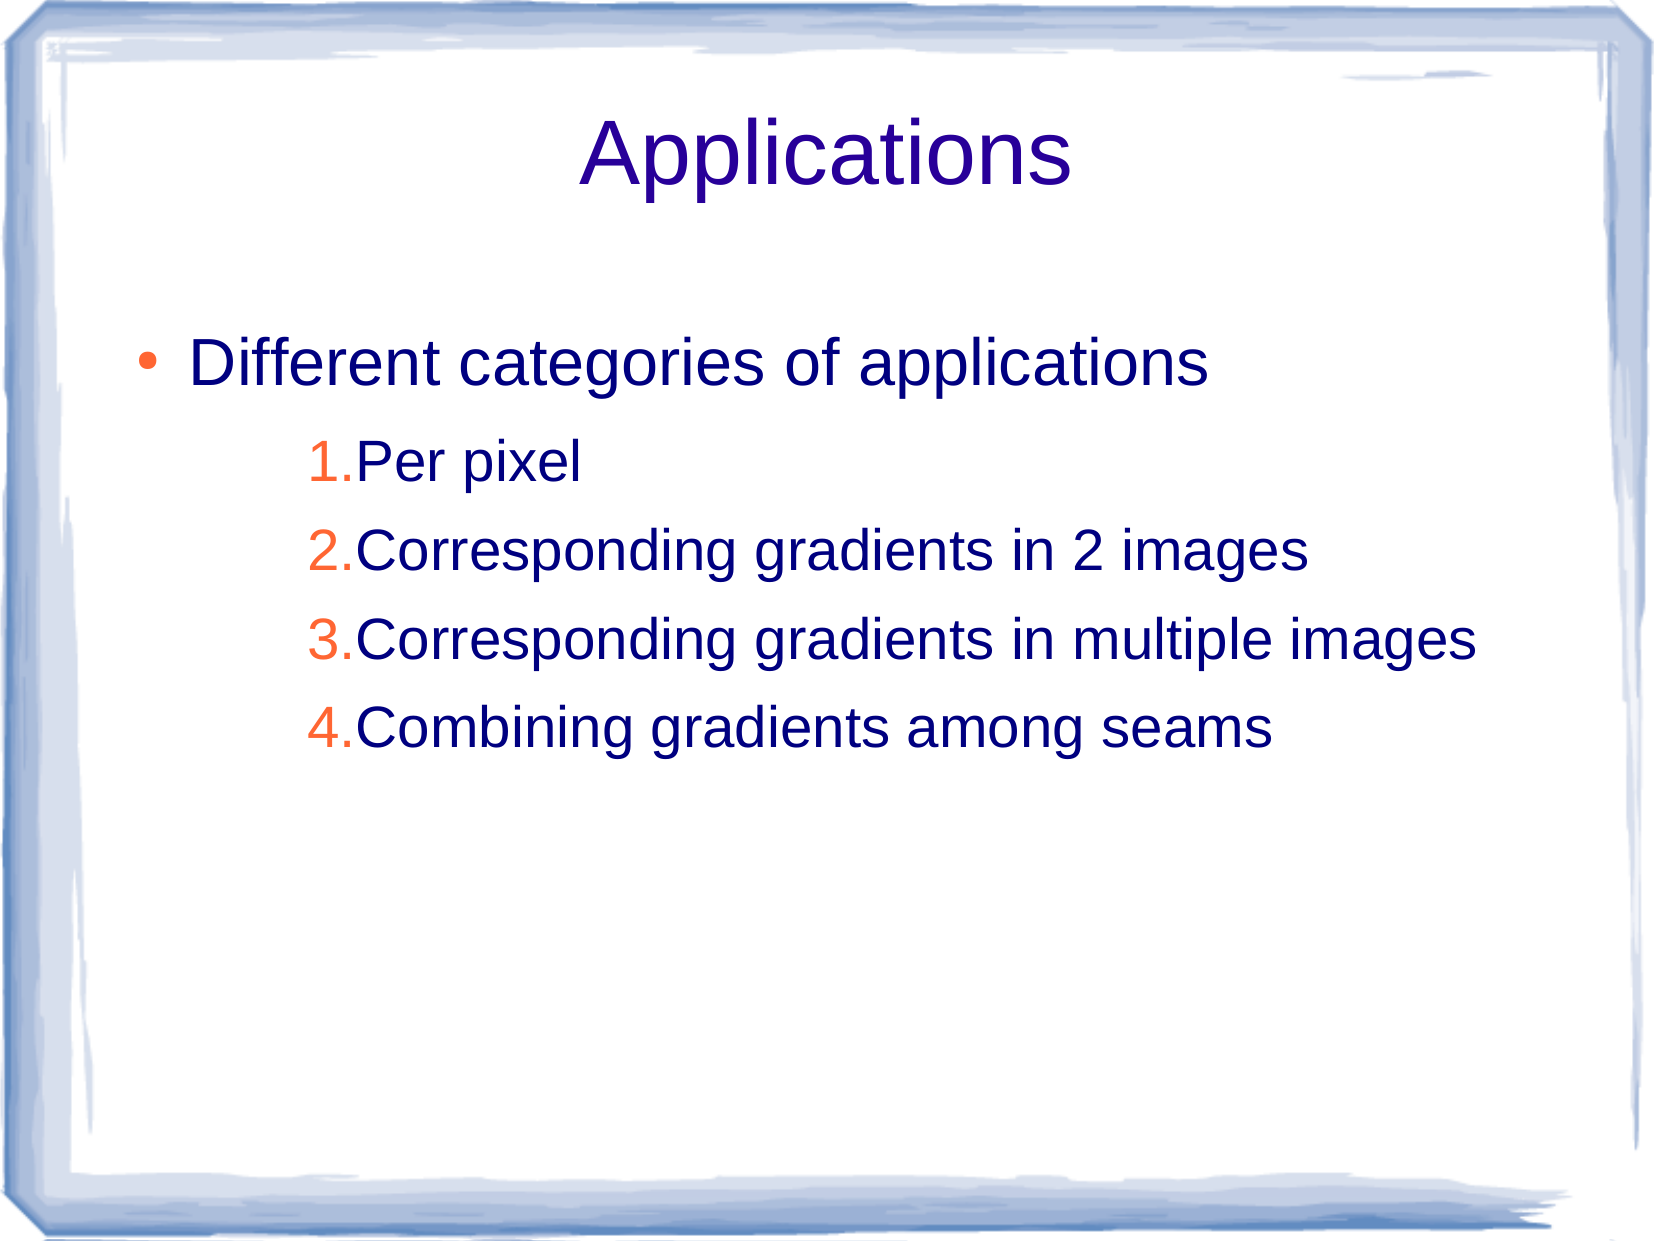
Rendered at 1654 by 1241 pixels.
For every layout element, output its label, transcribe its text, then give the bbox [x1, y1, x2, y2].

list Different categories of applications Per pixel Corresponding gradients in 2 images Corresponding gradients in multiple images Combining gradients among seams [118, 324, 1571, 1004]
title Applications [82, 56, 1571, 250]
picture [0, 0, 1654, 1241]
